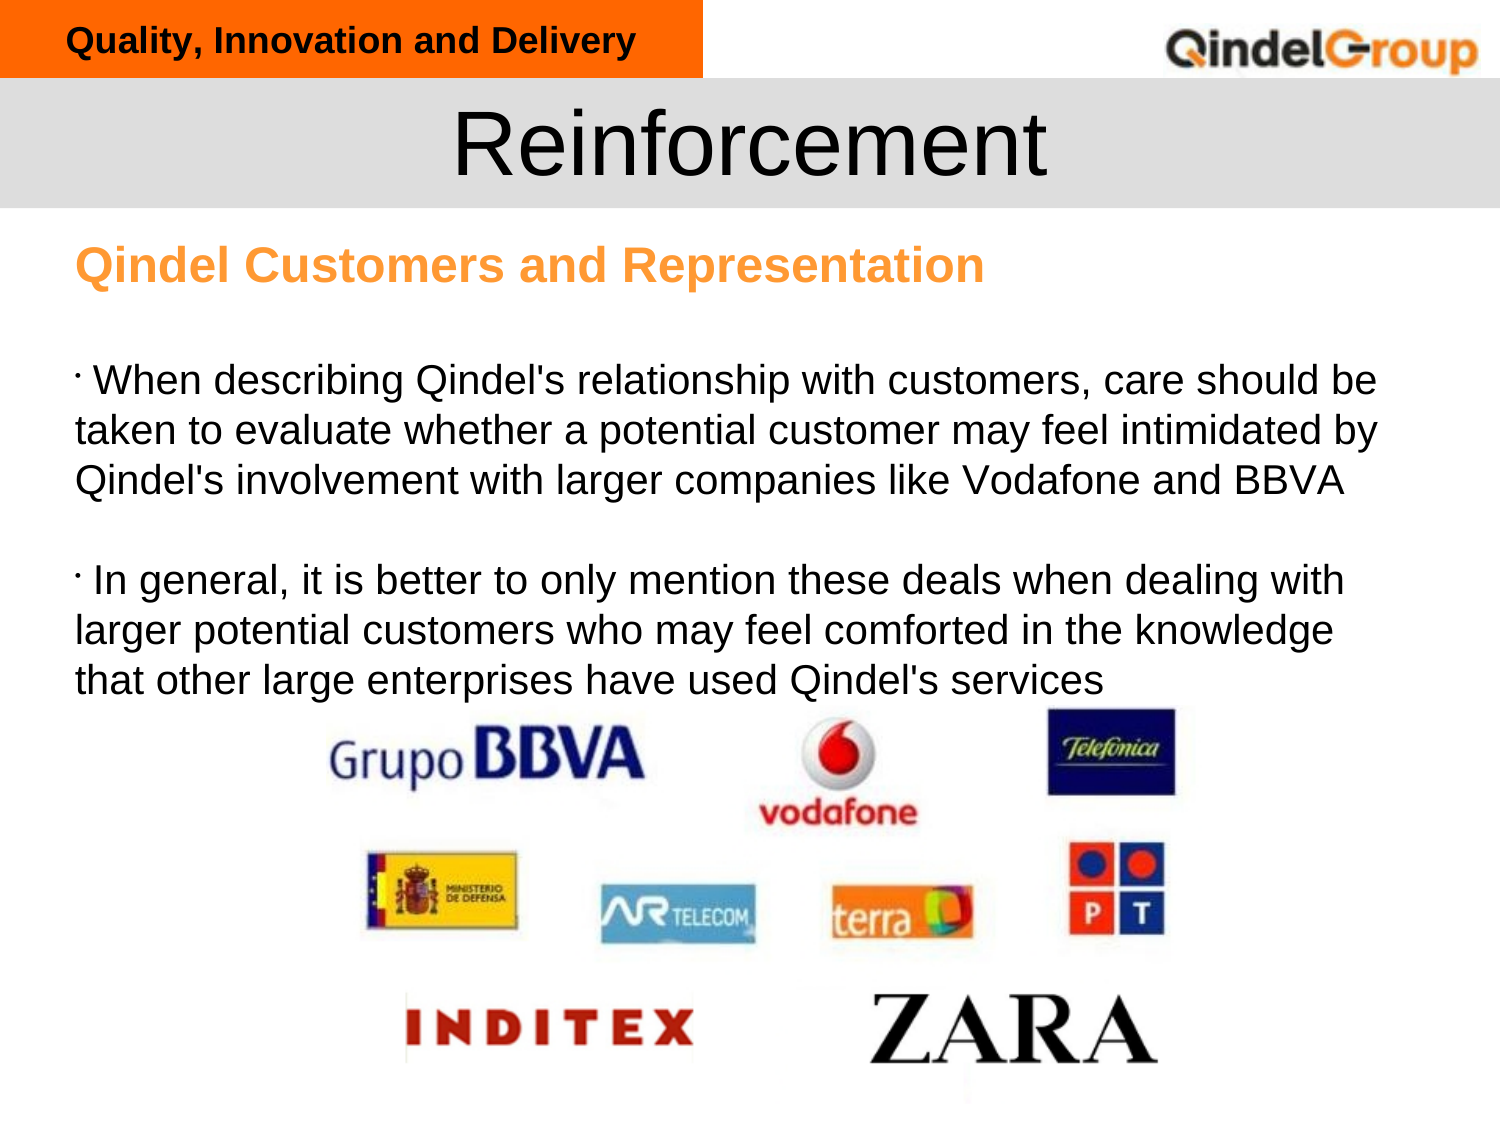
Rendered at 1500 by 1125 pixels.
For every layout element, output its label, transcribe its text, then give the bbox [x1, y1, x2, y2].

picture [1163, 23, 1481, 78]
title Reinforcement [75, 45, 1426, 224]
text_box Qindel Customers and Representation When describing Qindel's relationship with customers, care should be taken to evaluate whether a potential customer may feel intimidated by Qindel's involvement with larger companies like Vodafone and BBVA In general, it is better to only mention these deals when dealing with larger potential customers who may feel comforted in the knowledge that other large enterprises have used Qindel's services [60, 224, 1426, 761]
picture [326, 705, 1216, 1104]
